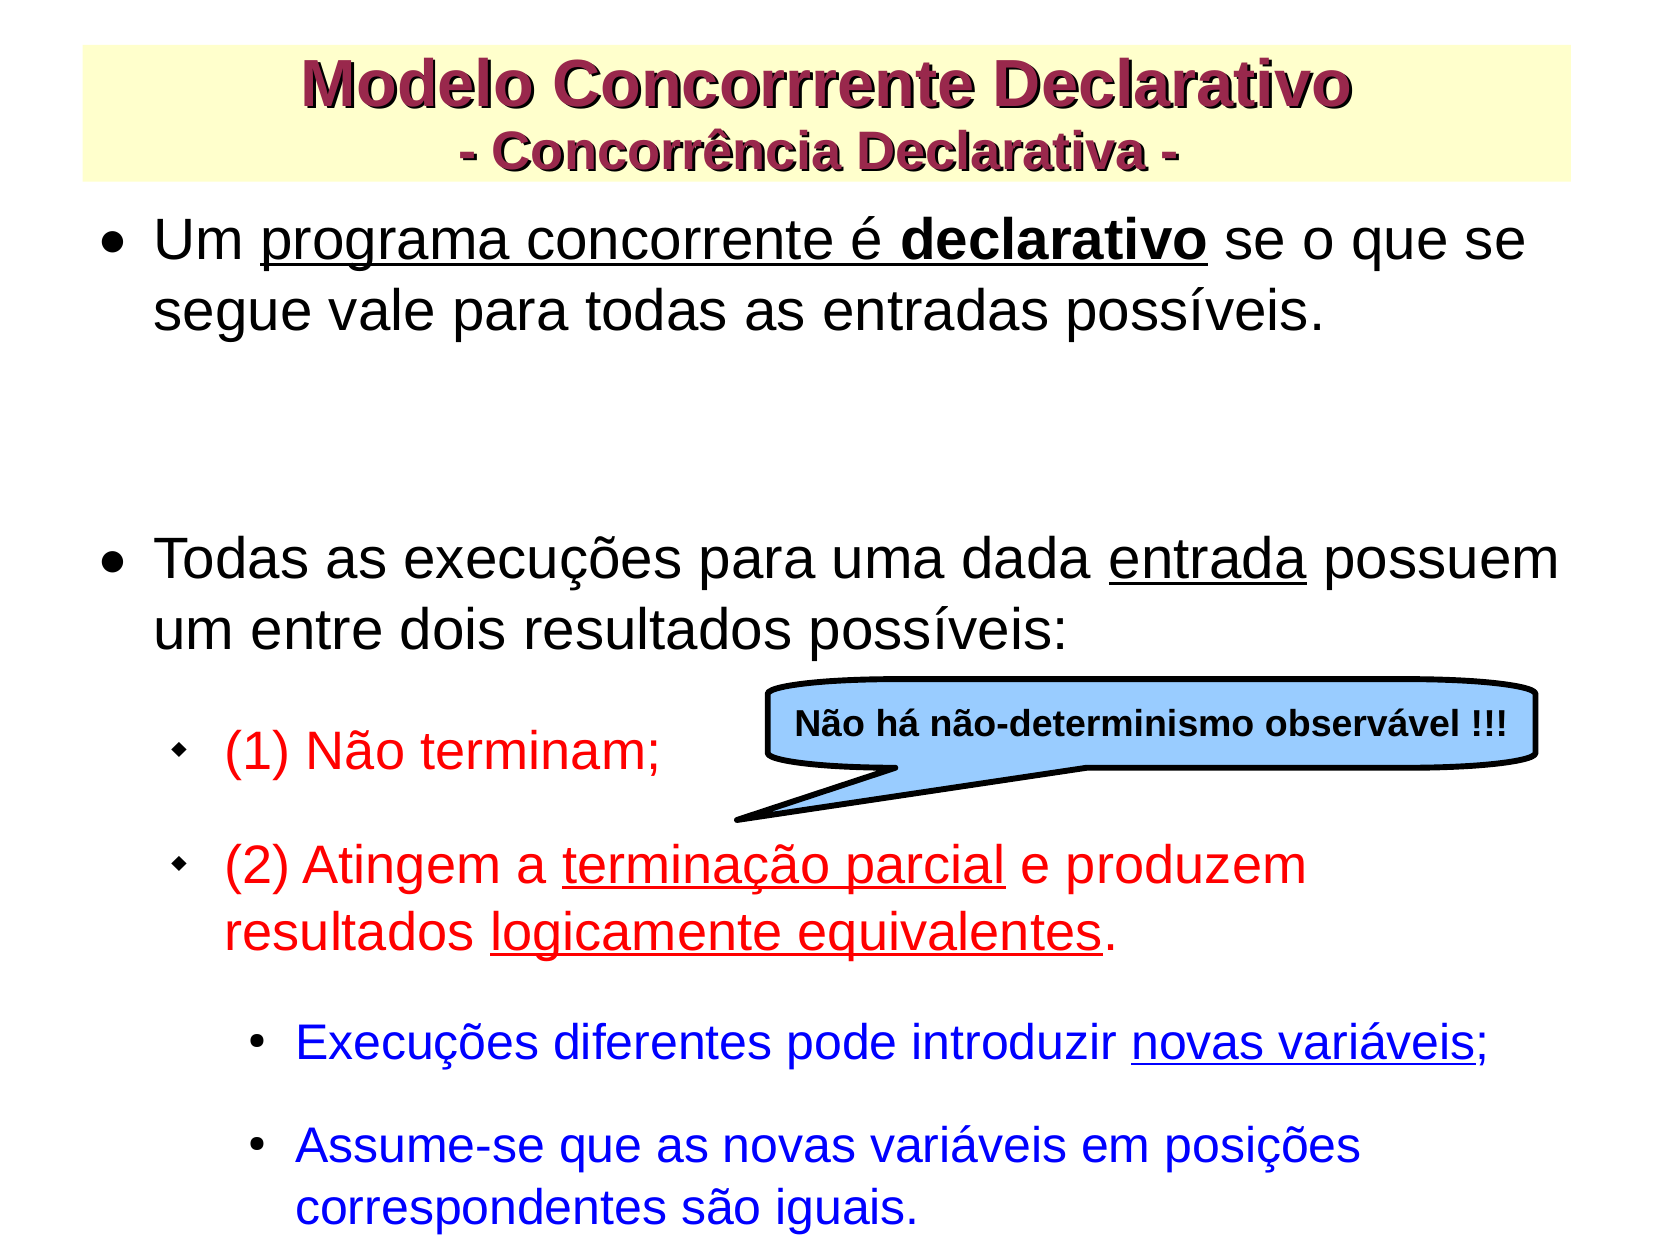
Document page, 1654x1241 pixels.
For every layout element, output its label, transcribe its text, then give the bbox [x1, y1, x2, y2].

text_box Não há não-determinismo observável !!! [736, 679, 1536, 820]
list Um programa concorrente é declarativo se o que se segue vale para todas as entradas possíveis. Todas as execuções para uma dada entrada possuem um entre dois resultados possíveis: (1) Não terminam; (2) Atingem a terminação parcial e produzem resultados logicamente equivalentes. Execuções diferentes pode introduzir novas variáveis; Assume-se que as novas variáveis em posições correspondentes são iguais. [82, 206, 1571, 1239]
title Modelo Concorrrente Declarativo - Concorrência Declarativa - [82, 44, 1571, 182]
